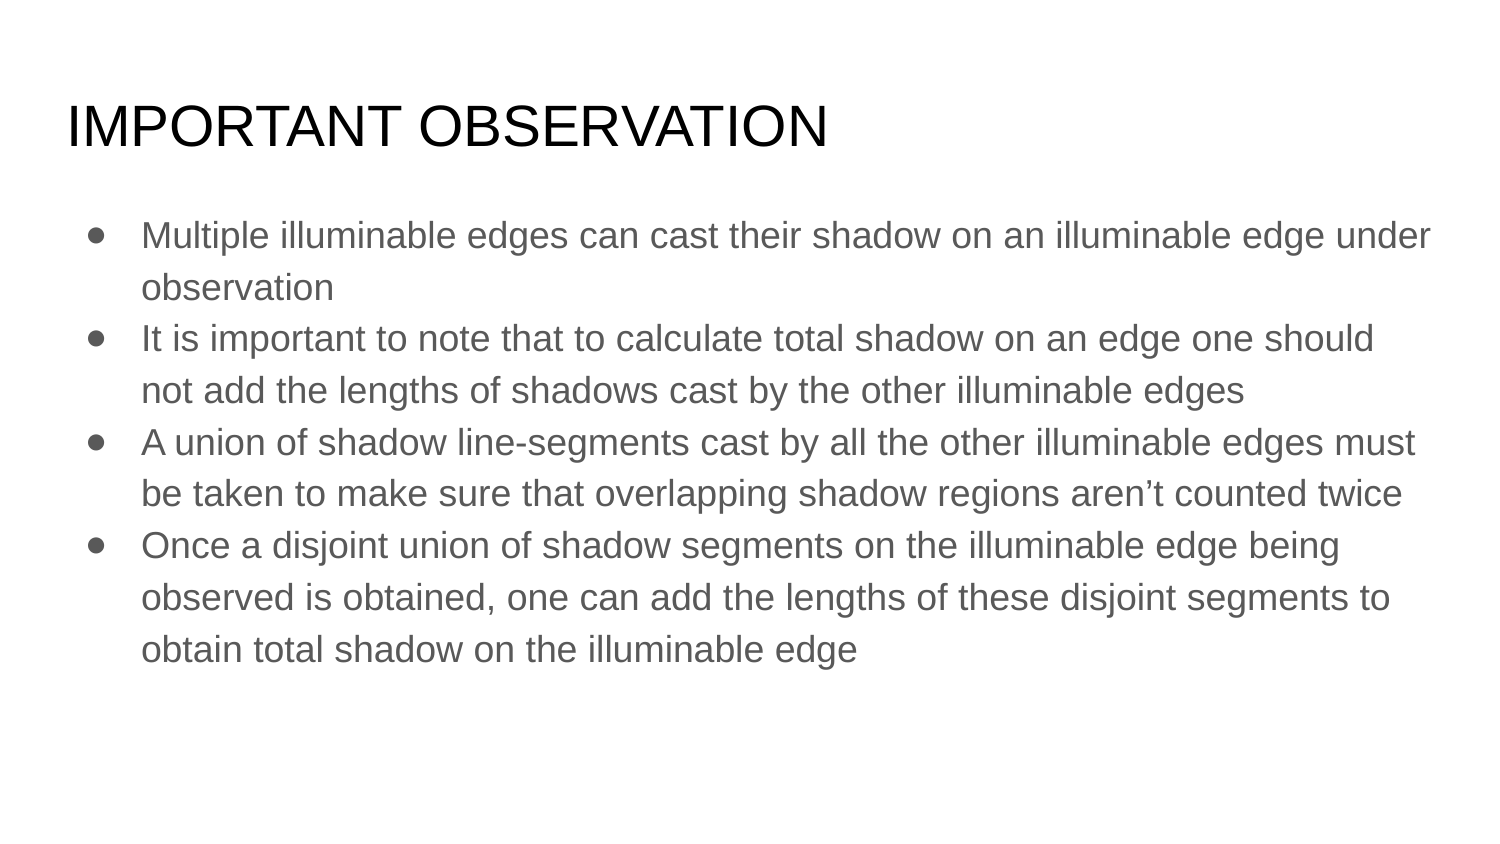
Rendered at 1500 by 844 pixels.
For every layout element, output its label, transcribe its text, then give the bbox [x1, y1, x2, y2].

list Multiple illuminable edges can cast their shadow on an illuminable edge under observation It is important to note that to calculate total shadow on an edge one should not add the lengths of shadows cast by the other illuminable edges A union of shadow line-segments cast by all the other illuminable edges must be taken to make sure that overlapping shadow regions aren’t counted twice Once a disjoint union of shadow segments on the illuminable edge being observed is obtained, one can add the lengths of these disjoint segments to obtain total shadow on the illuminable edge [51, 189, 1449, 750]
title IMPORTANT OBSERVATION [51, 72, 1449, 167]
